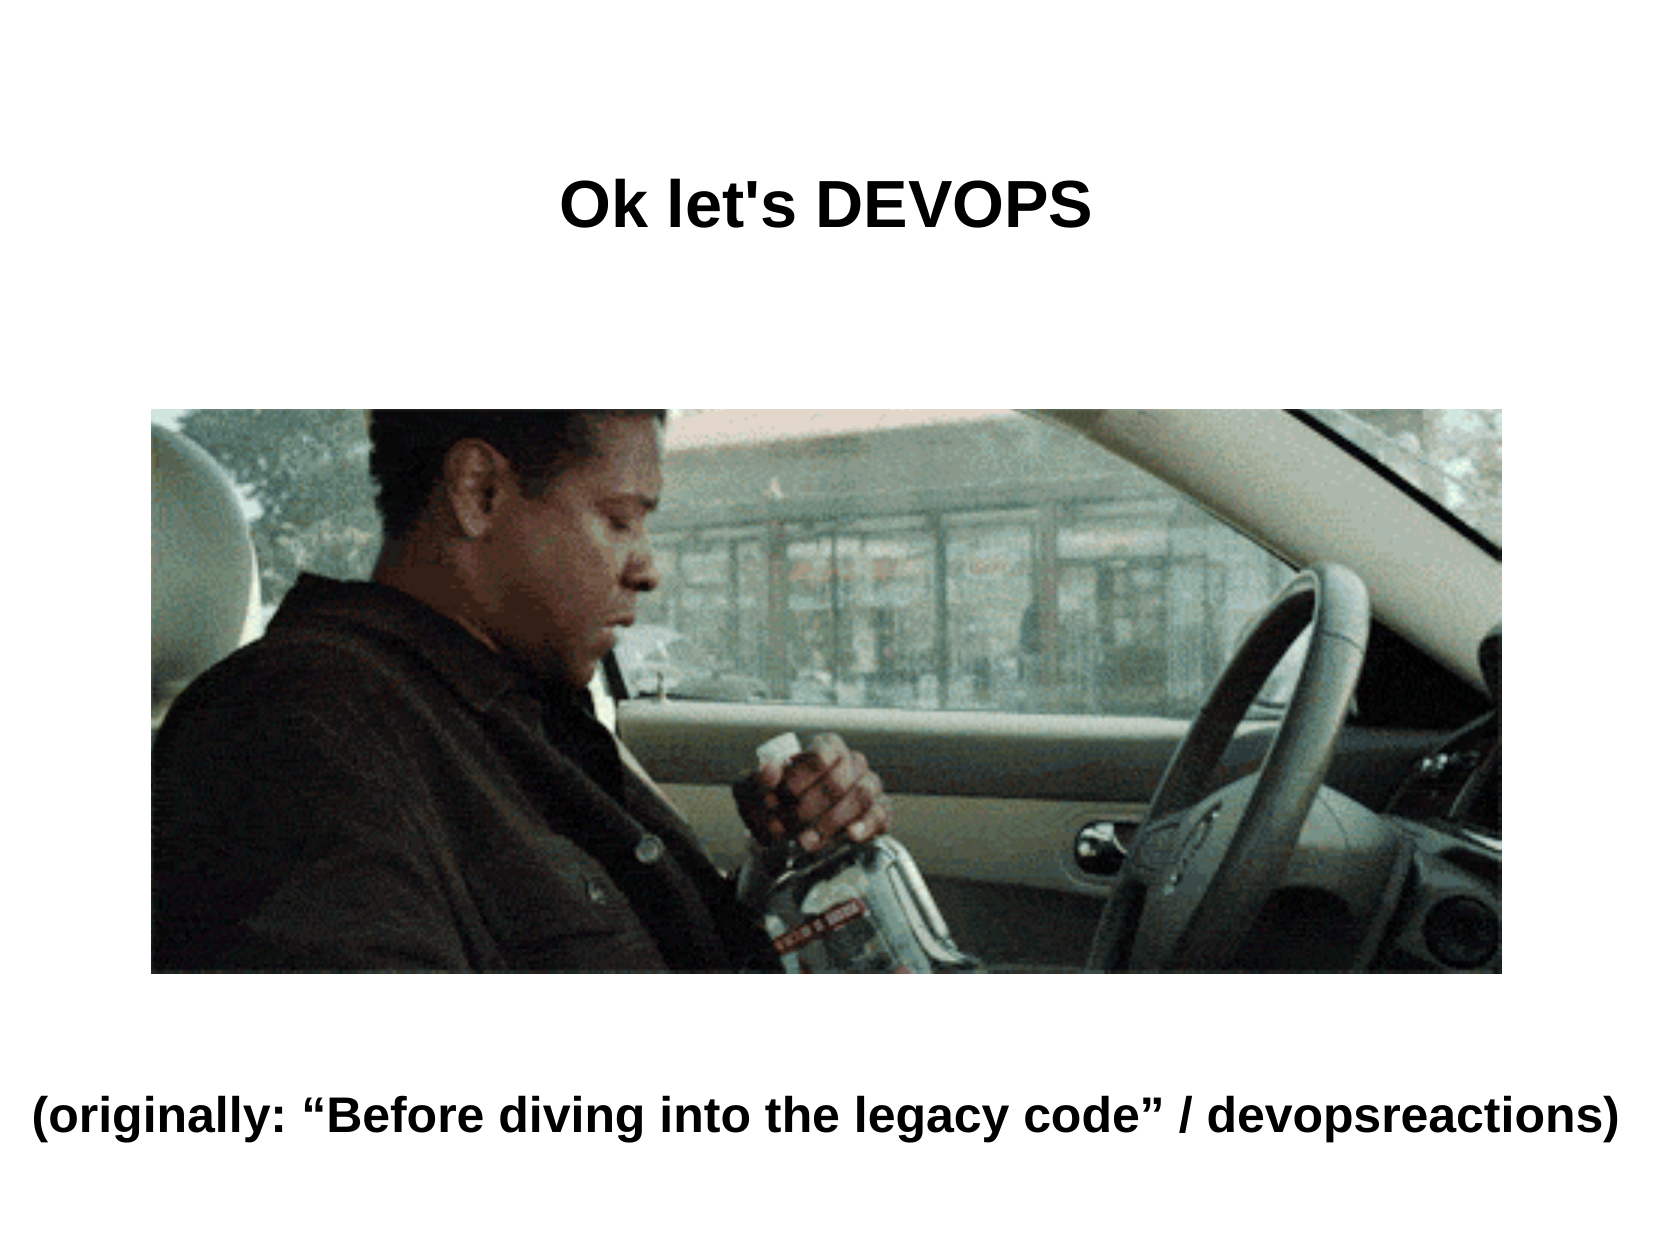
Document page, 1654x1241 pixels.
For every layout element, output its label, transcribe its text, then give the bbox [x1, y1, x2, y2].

picture [151, 409, 1502, 974]
subtitle Ok let's DEVOPS [82, 0, 1571, 685]
text_box (originally: “Before diving into the legacy code” / devopsreactions) [16, 1079, 1637, 1151]
